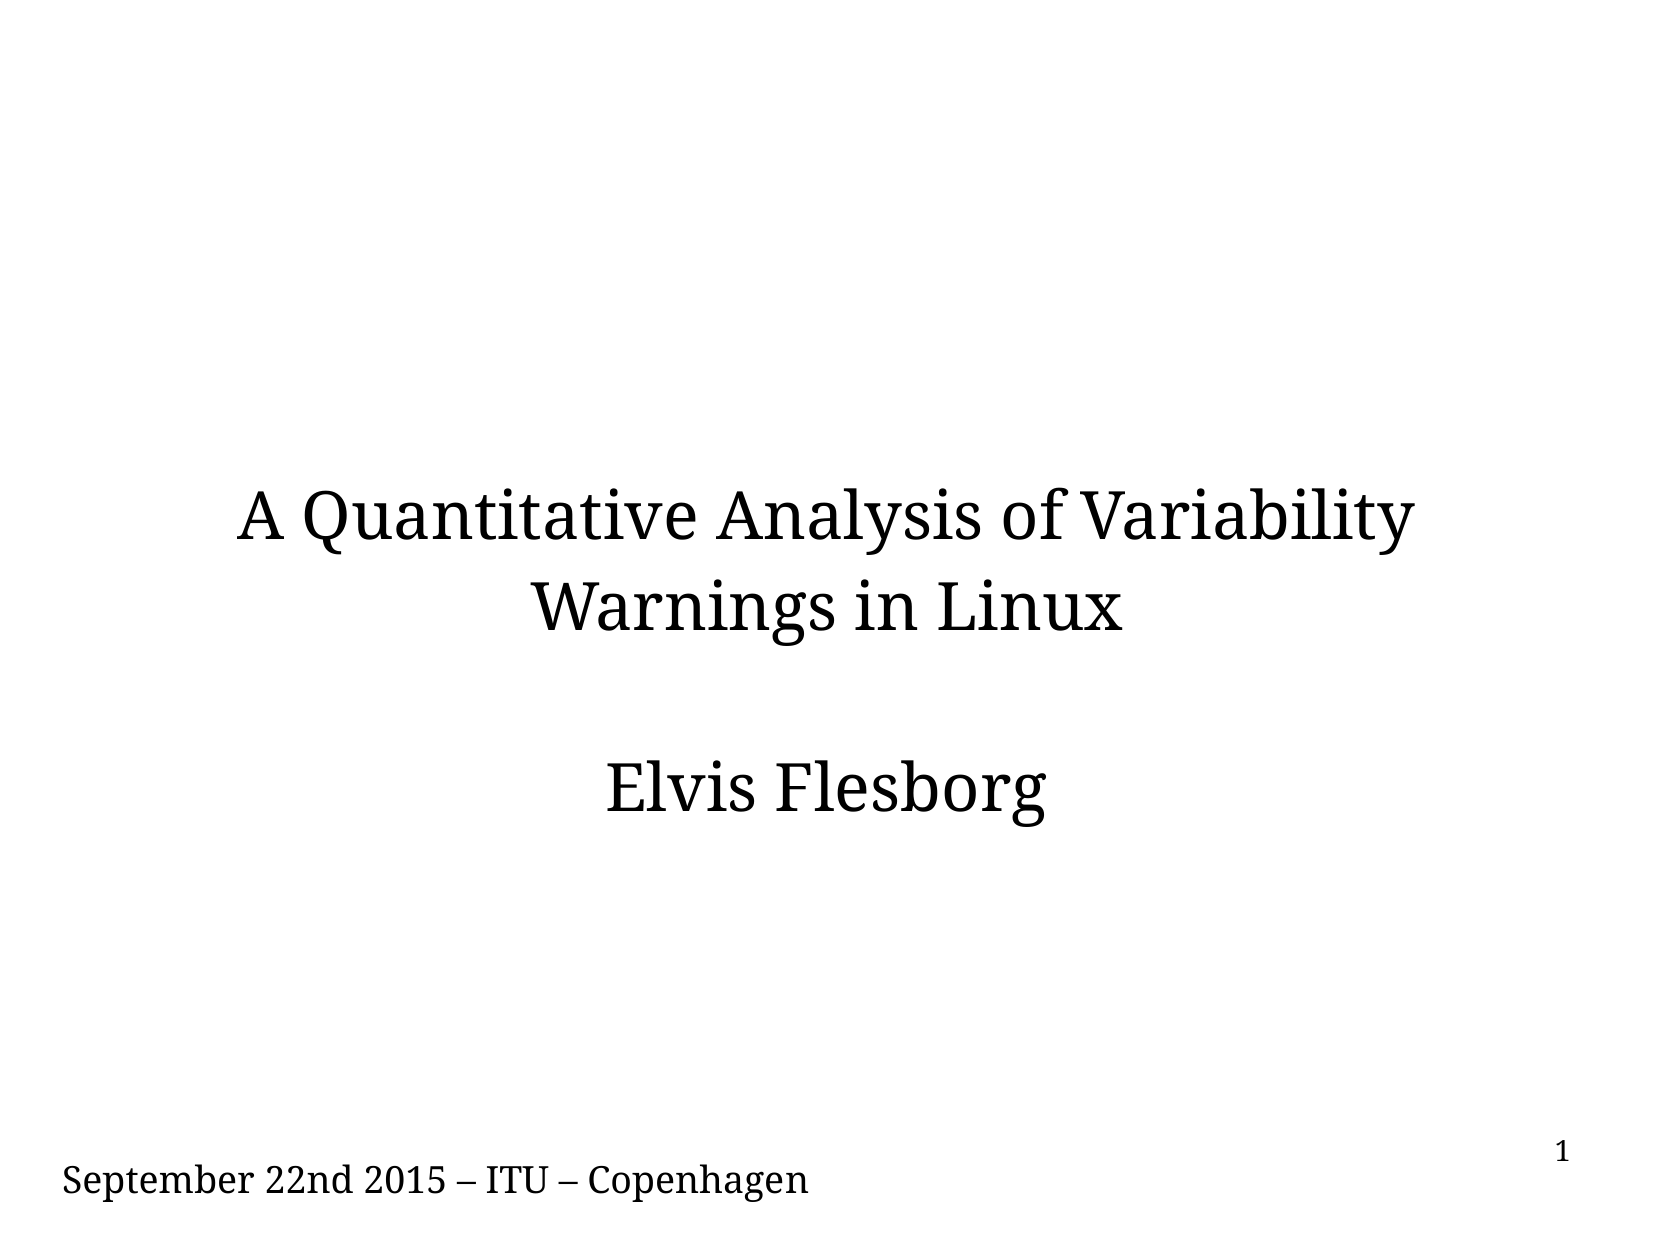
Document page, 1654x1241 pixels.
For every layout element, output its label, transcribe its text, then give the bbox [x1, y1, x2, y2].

text_box September 22nd 2015 – ITU – Copenhagen [47, 1145, 806, 1204]
subtitle A Quantitative Analysis of Variability Warnings in Linux Elvis Flesborg [82, 290, 1571, 1010]
